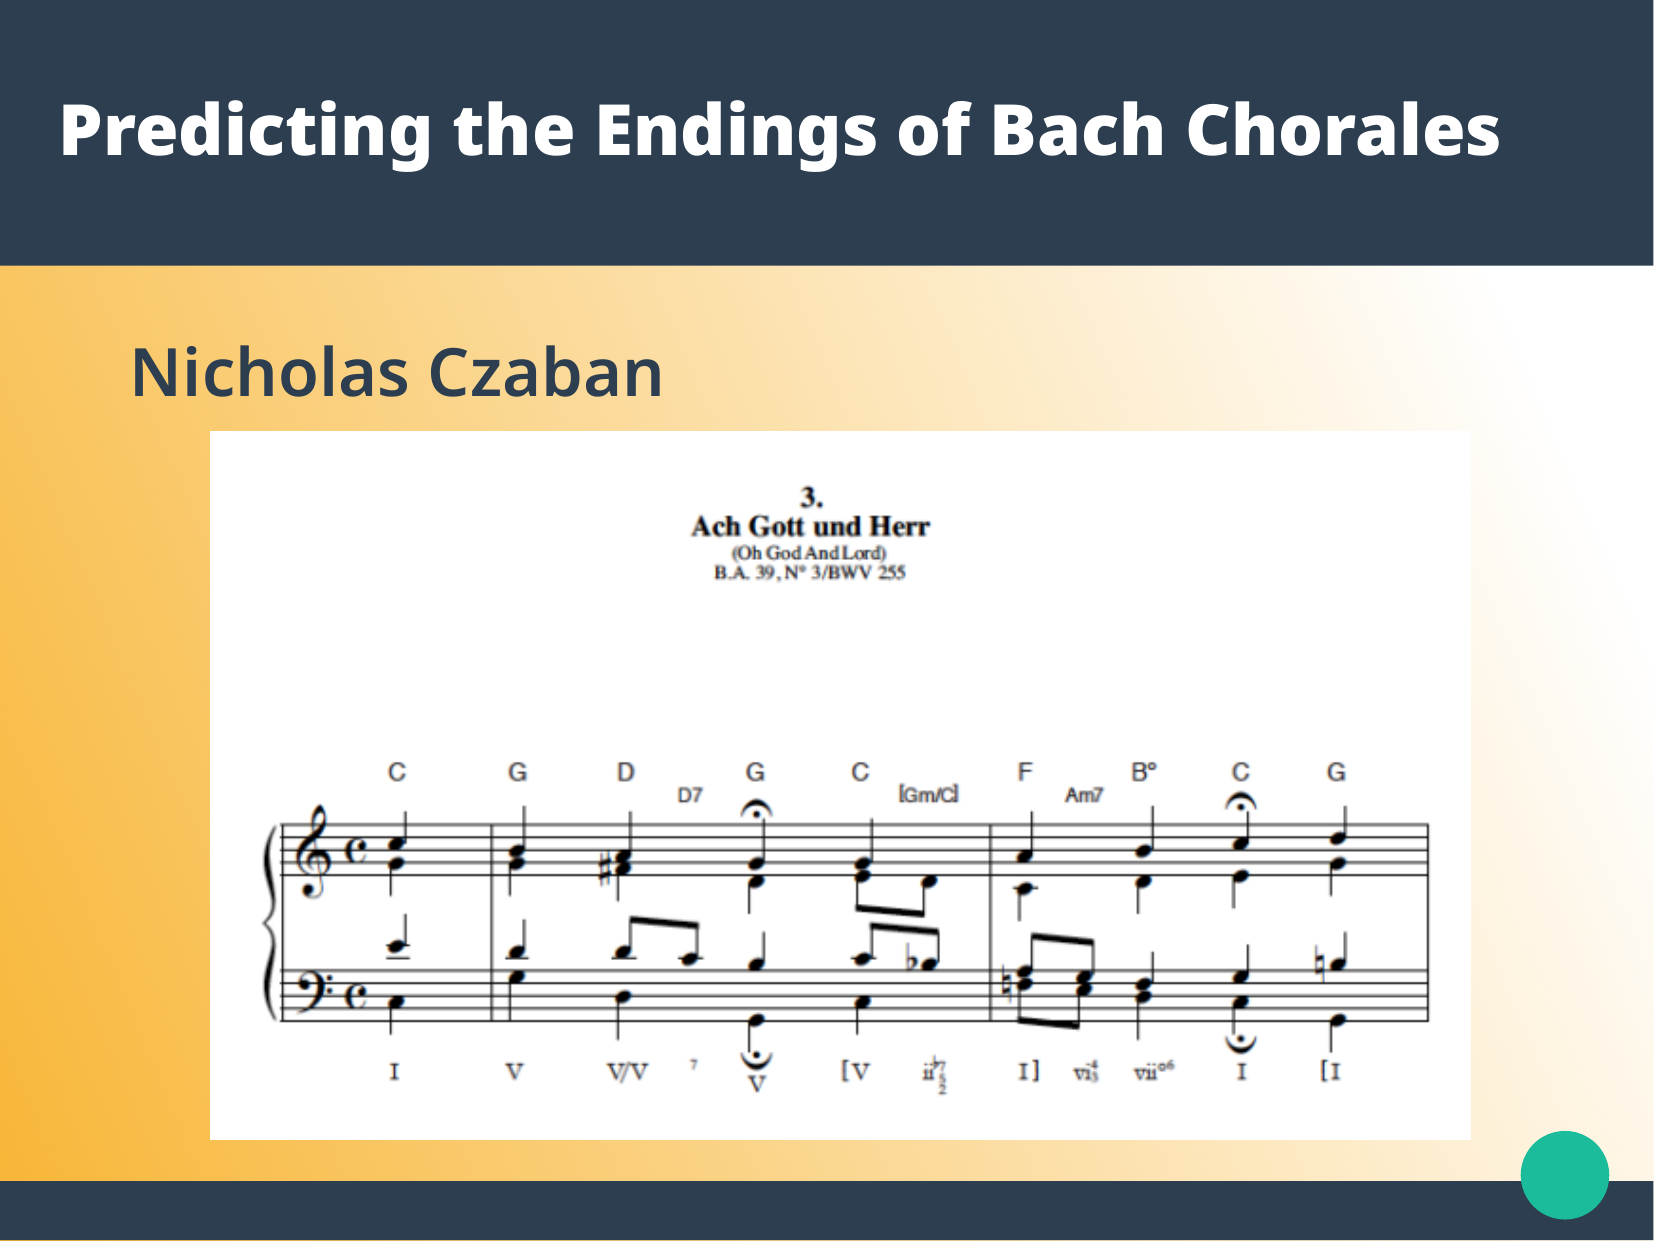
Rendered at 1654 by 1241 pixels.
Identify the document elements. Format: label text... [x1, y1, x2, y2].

list Nicholas Czaban [59, 324, 1595, 1152]
title Predicting the Endings of Bach Chorales [59, 45, 1595, 211]
picture [210, 431, 1471, 1141]
picture [0, 266, 1654, 1181]
